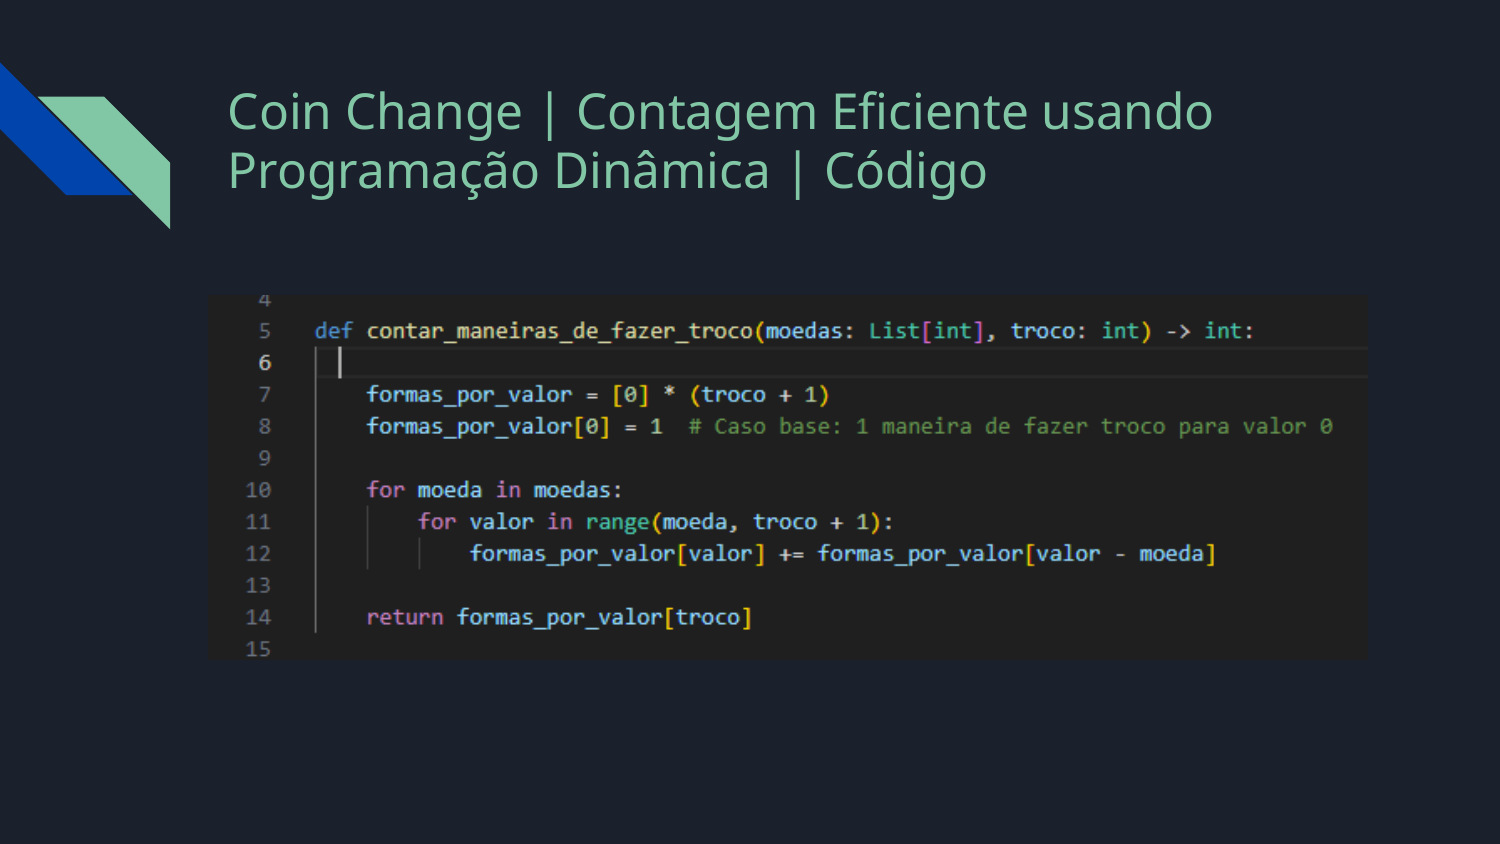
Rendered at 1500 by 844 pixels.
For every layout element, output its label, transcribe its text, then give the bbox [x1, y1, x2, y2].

picture [208, 295, 1368, 660]
title Coin Change | Contagem Eficiente usando Programação Dinâmica | Código [212, 64, 1368, 215]
